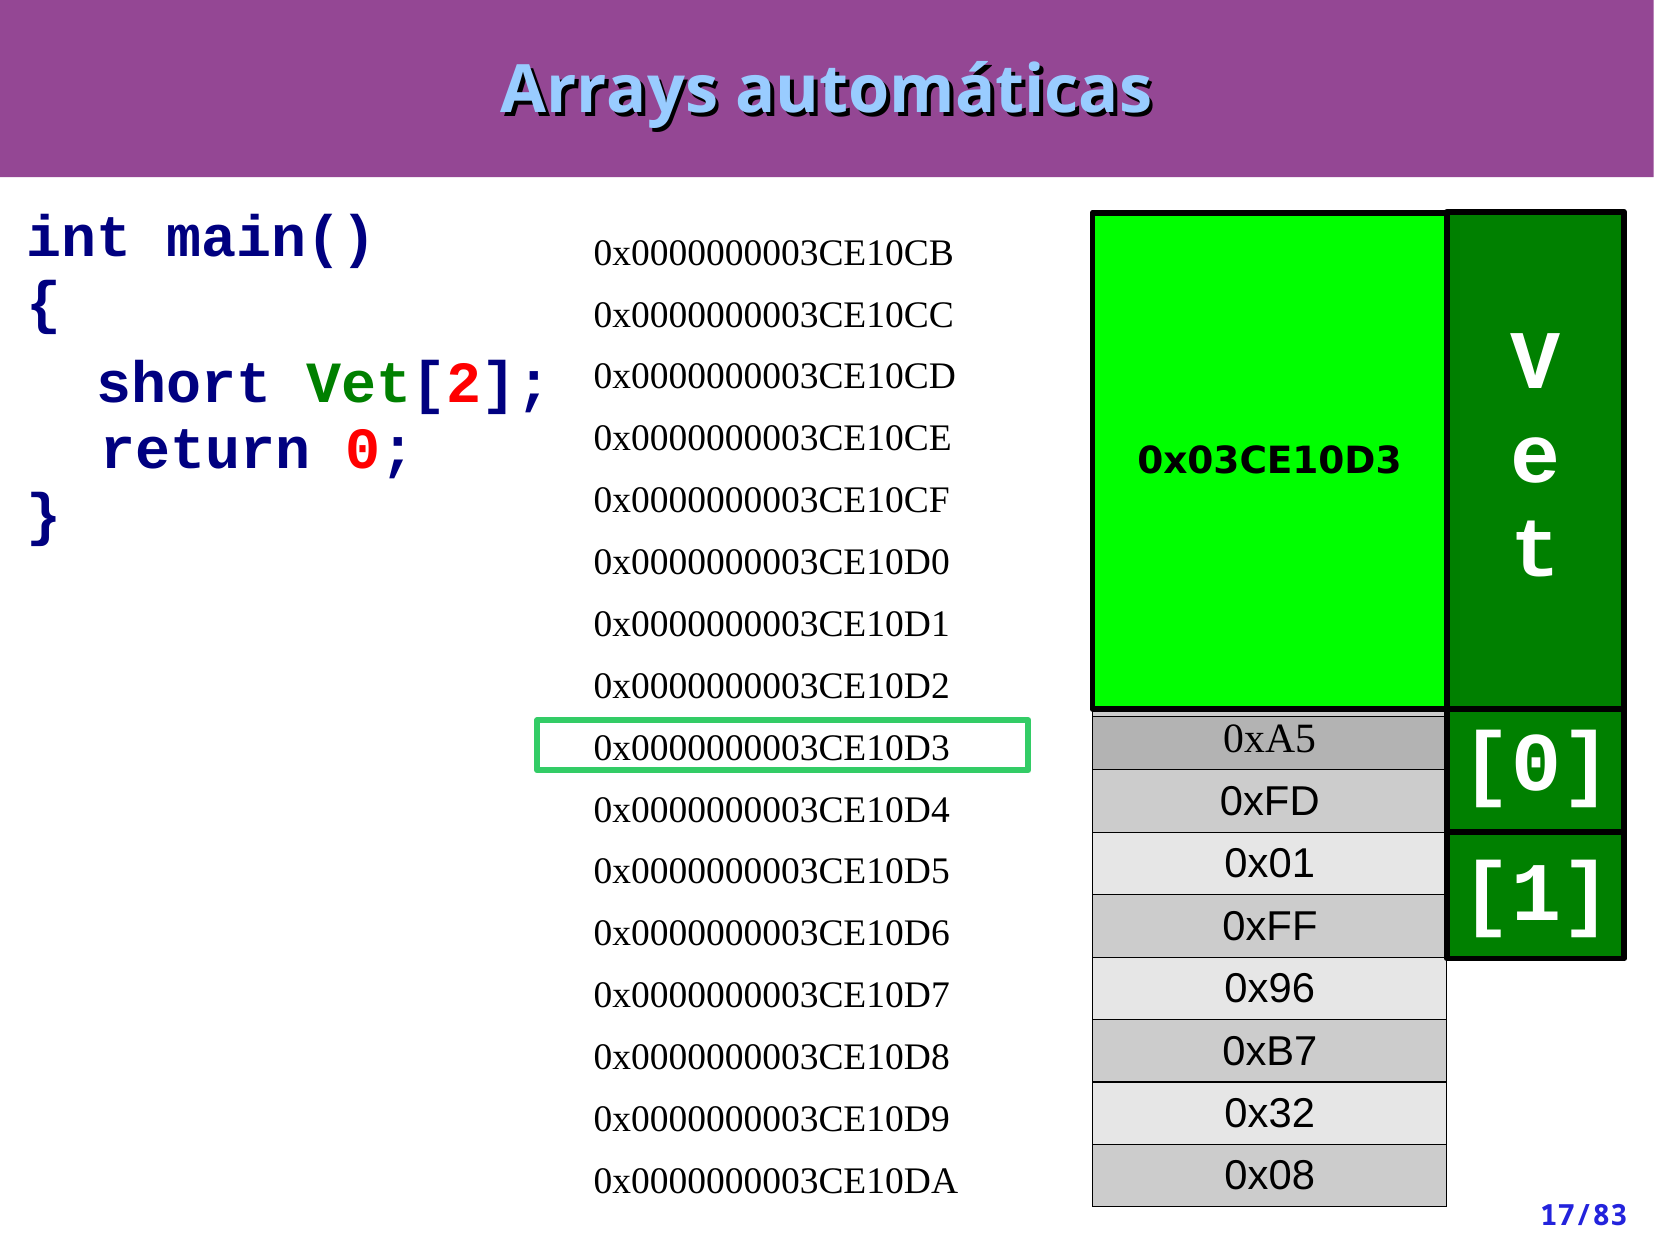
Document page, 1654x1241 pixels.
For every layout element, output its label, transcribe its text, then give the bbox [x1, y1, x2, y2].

text_box 0x0000000003CE10D3 [578, 719, 1069, 776]
text_box [537, 720, 1029, 771]
text_box 0x0000000003CE10CC [578, 286, 1081, 343]
title Arrays automáticas [82, 0, 1571, 176]
text_box 0x0000000003CE10CF [578, 471, 1081, 529]
text_box 0x03CE10D3 [1092, 212, 1444, 709]
text_box 0x0000000003CE10D6 [578, 904, 1081, 962]
table_cell 0xFD [1093, 770, 1444, 832]
table_header 0xA5 [1093, 717, 1444, 769]
text_box 0x0000000003CE10CE [578, 409, 1081, 467]
text_box 0x0000000003CE10D5 [578, 843, 1081, 900]
text_box 0x0000000003CE10D4 [578, 781, 1081, 838]
text_box V e t [1446, 211, 1625, 706]
text_box 0x0000000003CE10D0 [578, 533, 1081, 591]
table_cell 0x96 [1093, 958, 1446, 1019]
table_cell 0xB7 [1093, 1020, 1446, 1081]
text_box 0x0000000003CE10DA [578, 1152, 1081, 1209]
table_cell 0xFF [1093, 895, 1444, 957]
text_box 0x0000000003CE10CB [578, 224, 1075, 281]
text_box 0x0000000003CE10D1 [578, 595, 1081, 653]
text_box [0] [1] [1446, 708, 1625, 959]
text_box 0x0000000003CE10D8 [578, 1028, 1081, 1086]
table_cell 0x08 [1093, 1145, 1446, 1206]
text_box 0x0000000003CE10D7 [578, 966, 1081, 1024]
text_box 0x0000000003CE10D9 [578, 1090, 1081, 1148]
text_box 0x0000000003CE10CD [578, 348, 1081, 405]
table_cell 0x32 [1093, 1083, 1446, 1144]
text_box 0x0000000003CE10D2 [578, 657, 1081, 714]
table_cell 0x01 [1093, 833, 1444, 894]
table_cell 0x08 [1093, 712, 1444, 716]
text_box int main() { short Vet[2]; return 0; } [11, 200, 609, 702]
